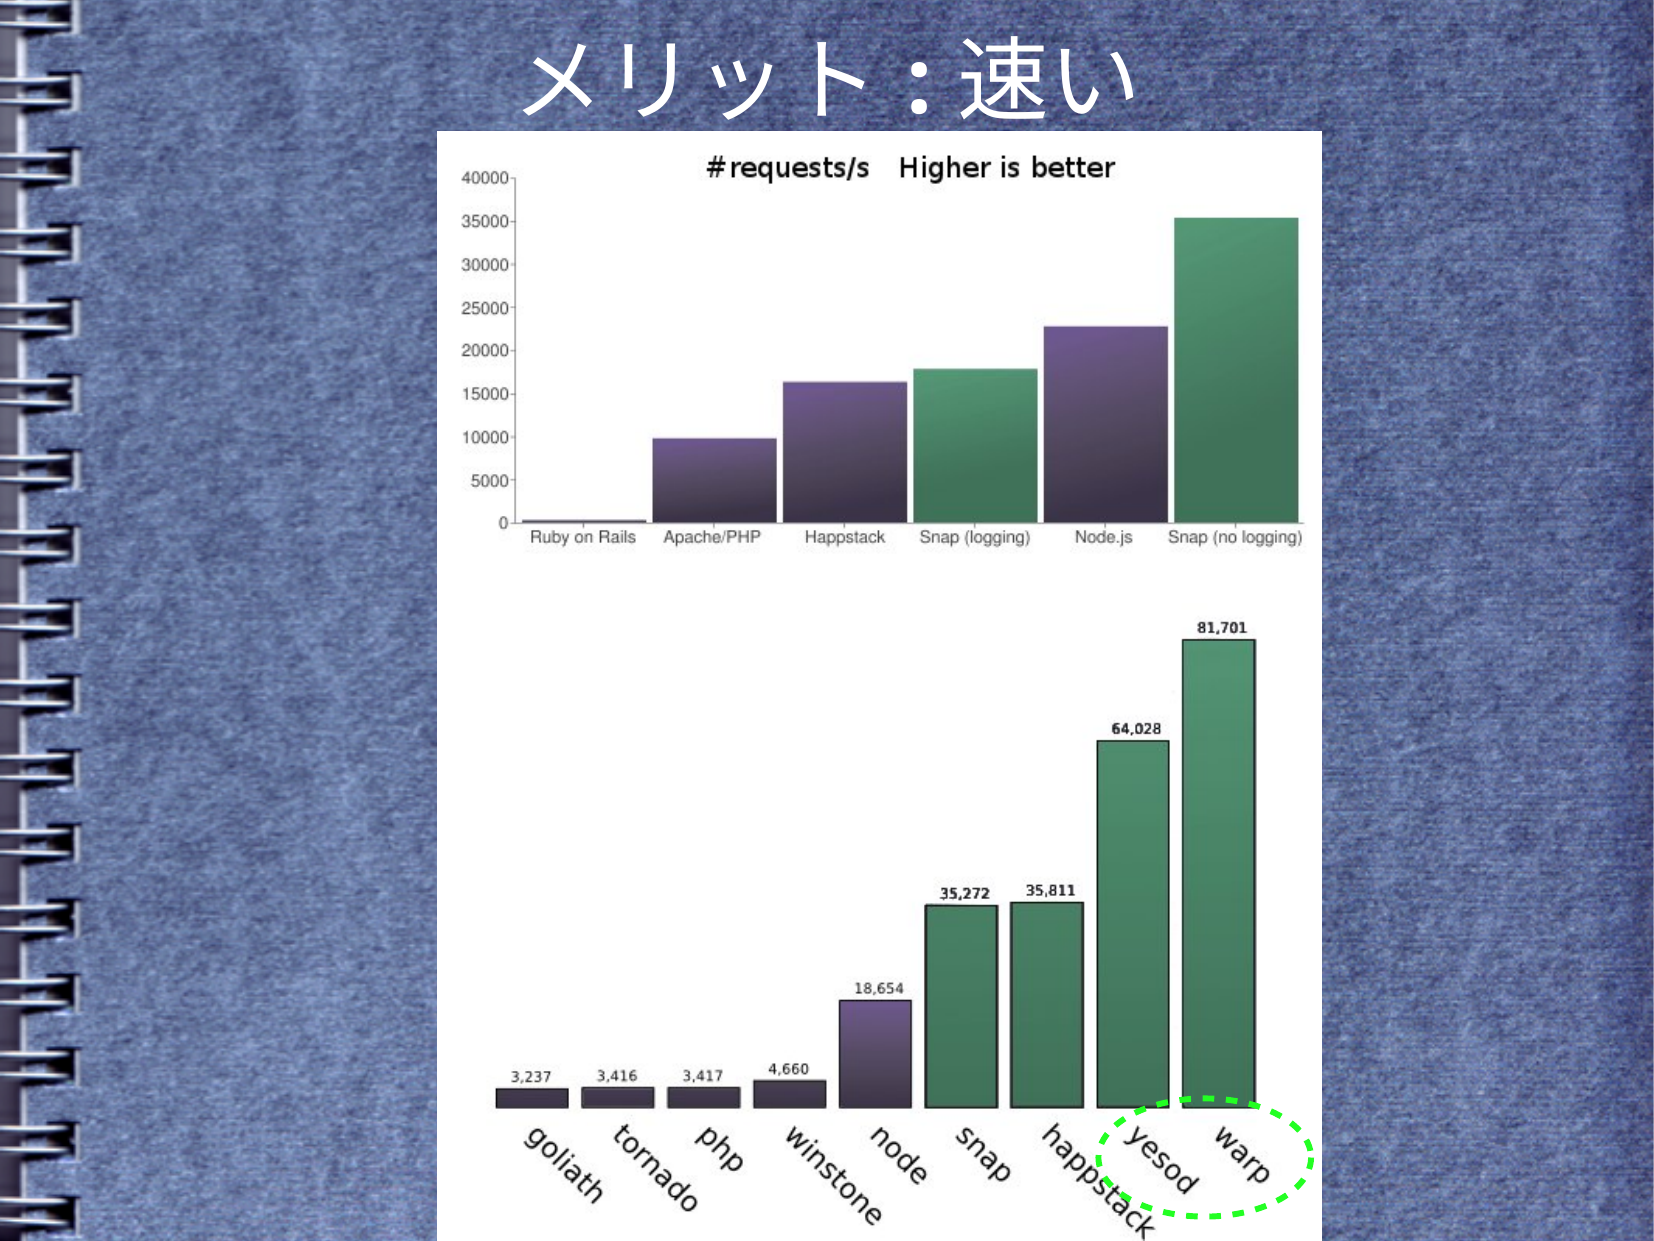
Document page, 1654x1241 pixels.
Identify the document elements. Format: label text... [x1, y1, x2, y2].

text_box [1098, 1098, 1312, 1217]
title メリット:速い [82, 5, 1571, 142]
picture [0, 0, 1654, 1241]
